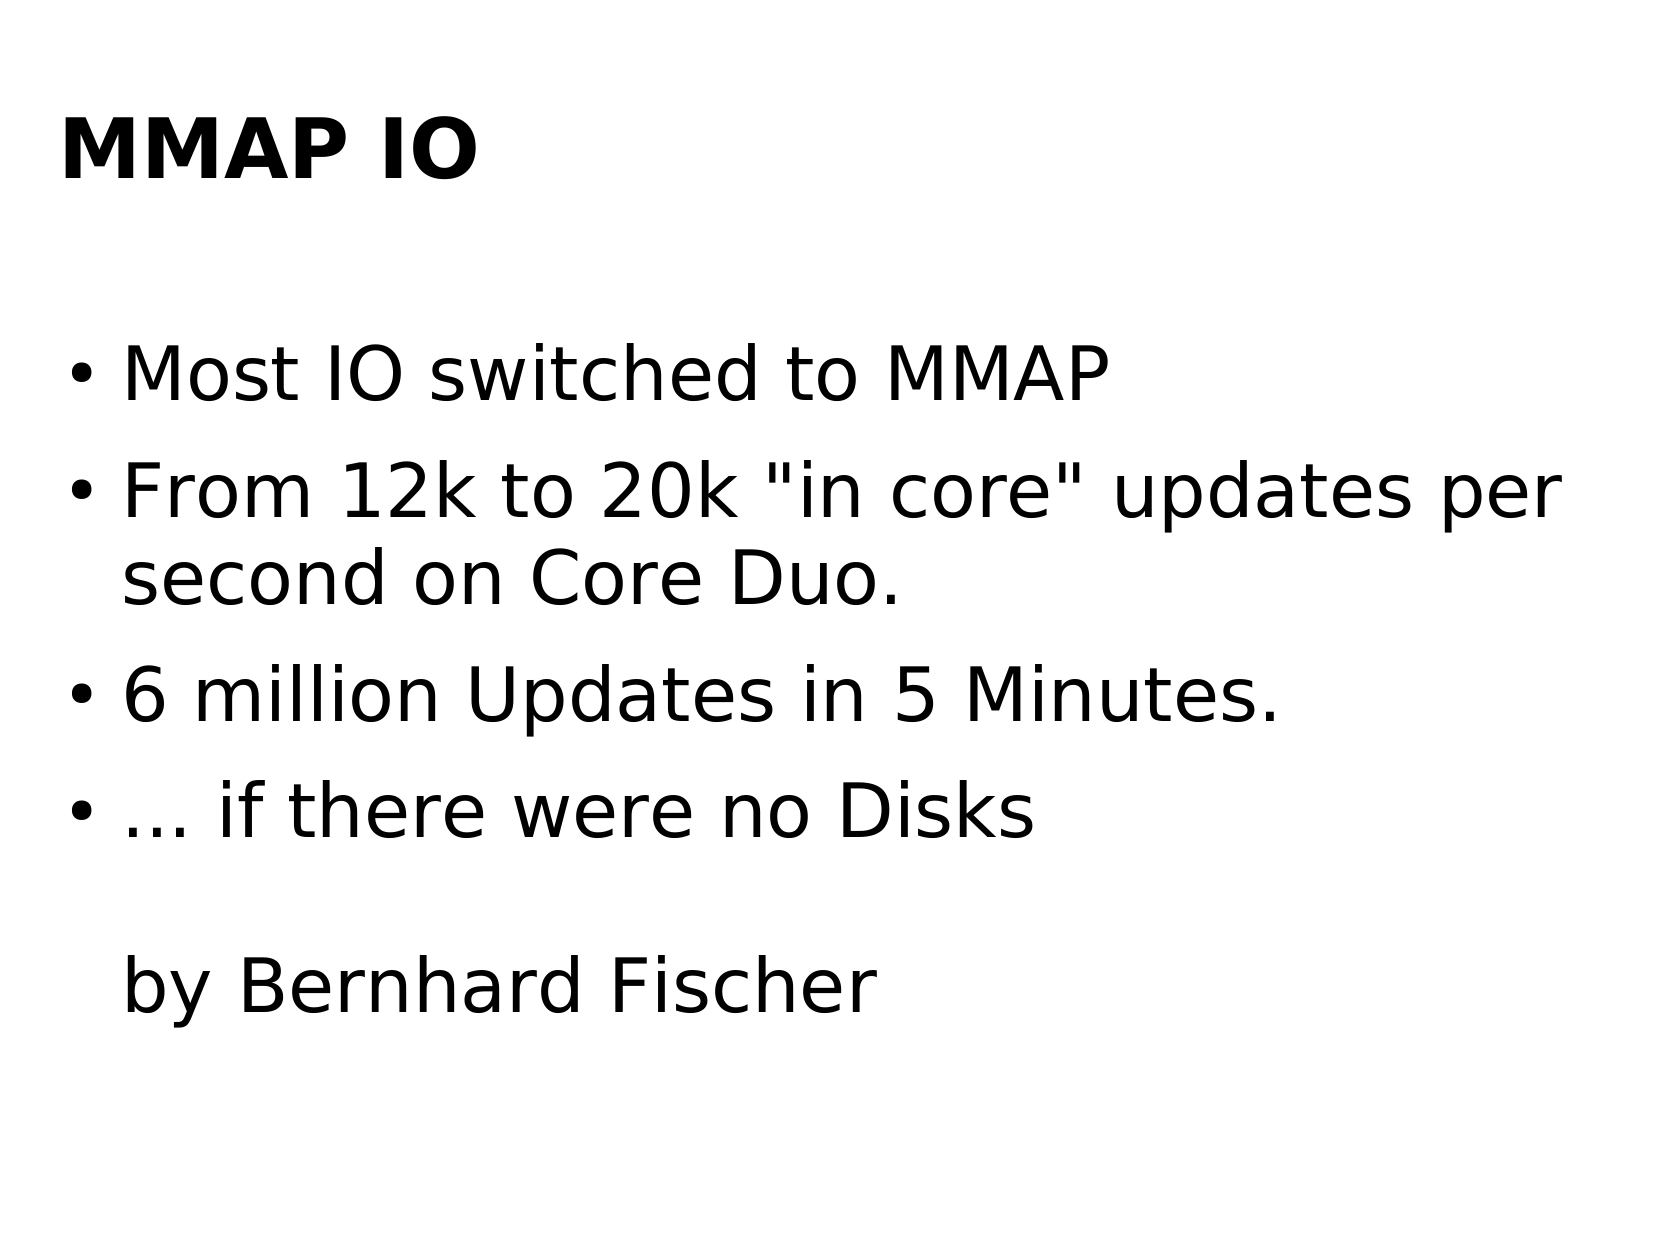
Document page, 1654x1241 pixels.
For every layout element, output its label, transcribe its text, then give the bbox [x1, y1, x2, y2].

list Most IO switched to MMAP From 12k to 20k "in core" updates per second on Core Duo. 6 million Updates in 5 Minutes. ... if there were no Disks by Bernhard Fischer [50, 330, 1571, 1100]
title MMAP IO [59, 75, 1607, 225]
